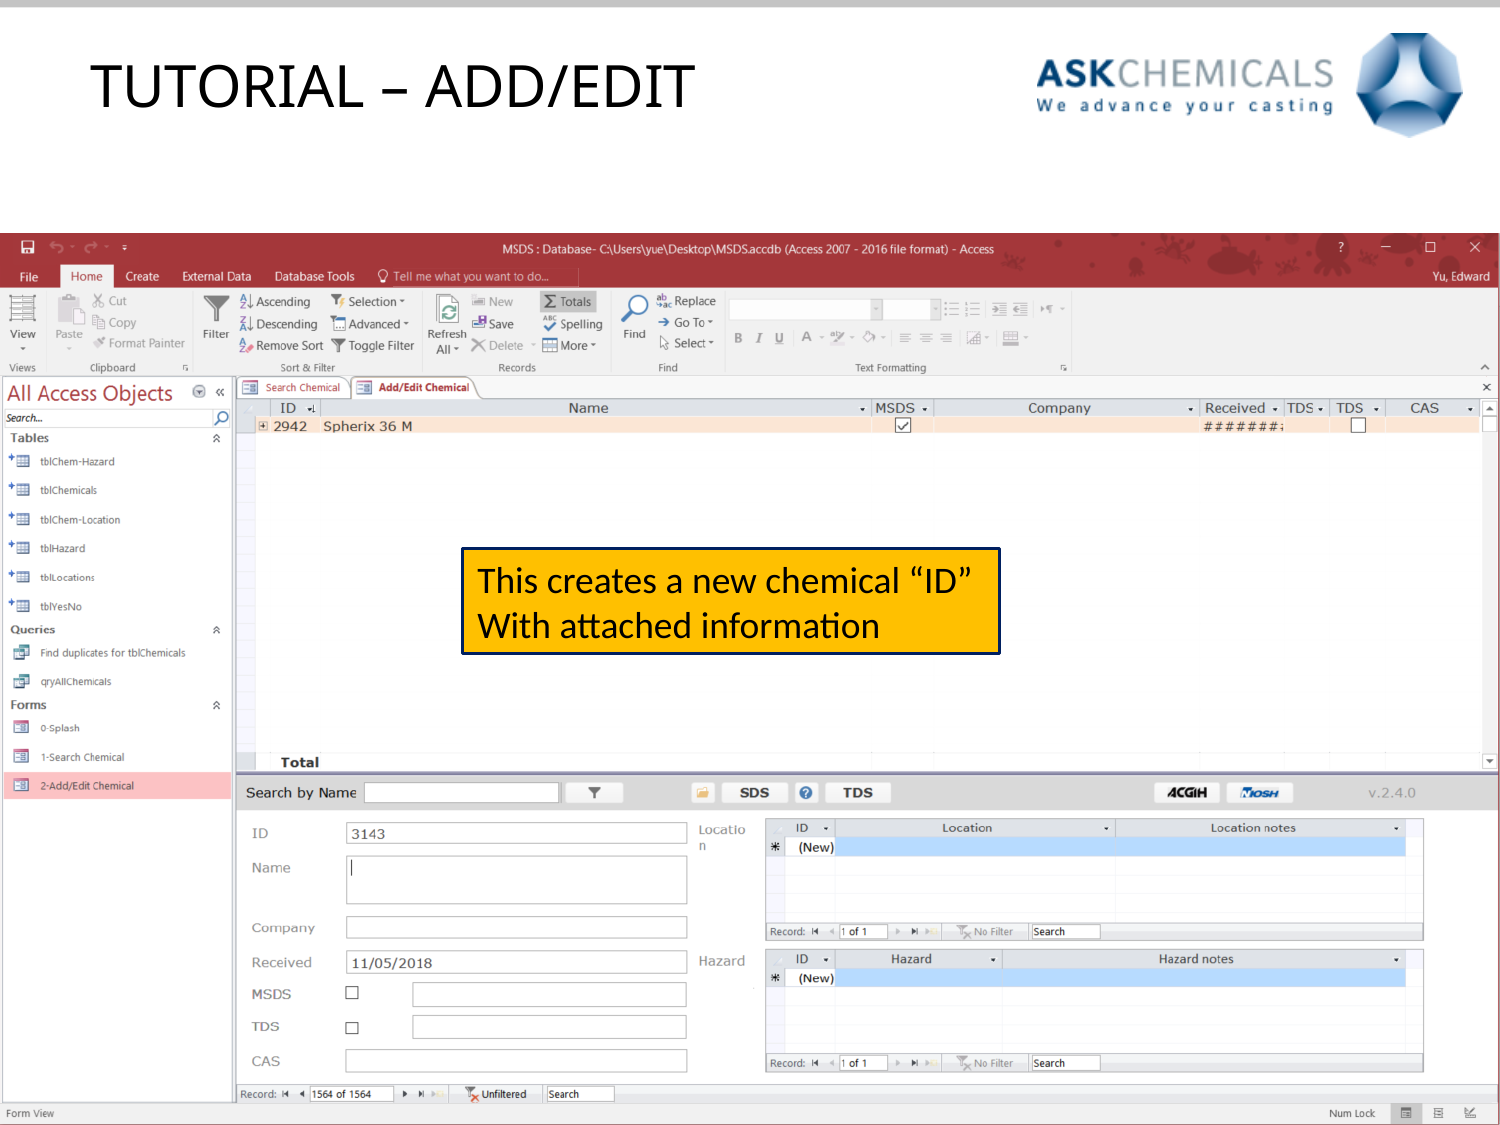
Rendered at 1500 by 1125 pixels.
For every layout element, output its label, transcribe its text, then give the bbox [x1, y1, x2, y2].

picture [1037, 33, 1463, 138]
text_box This creates a new chemical “ID” With attached information [462, 548, 1000, 654]
picture [0, 233, 1500, 1125]
title tutorial – add/edit [75, 37, 1425, 131]
